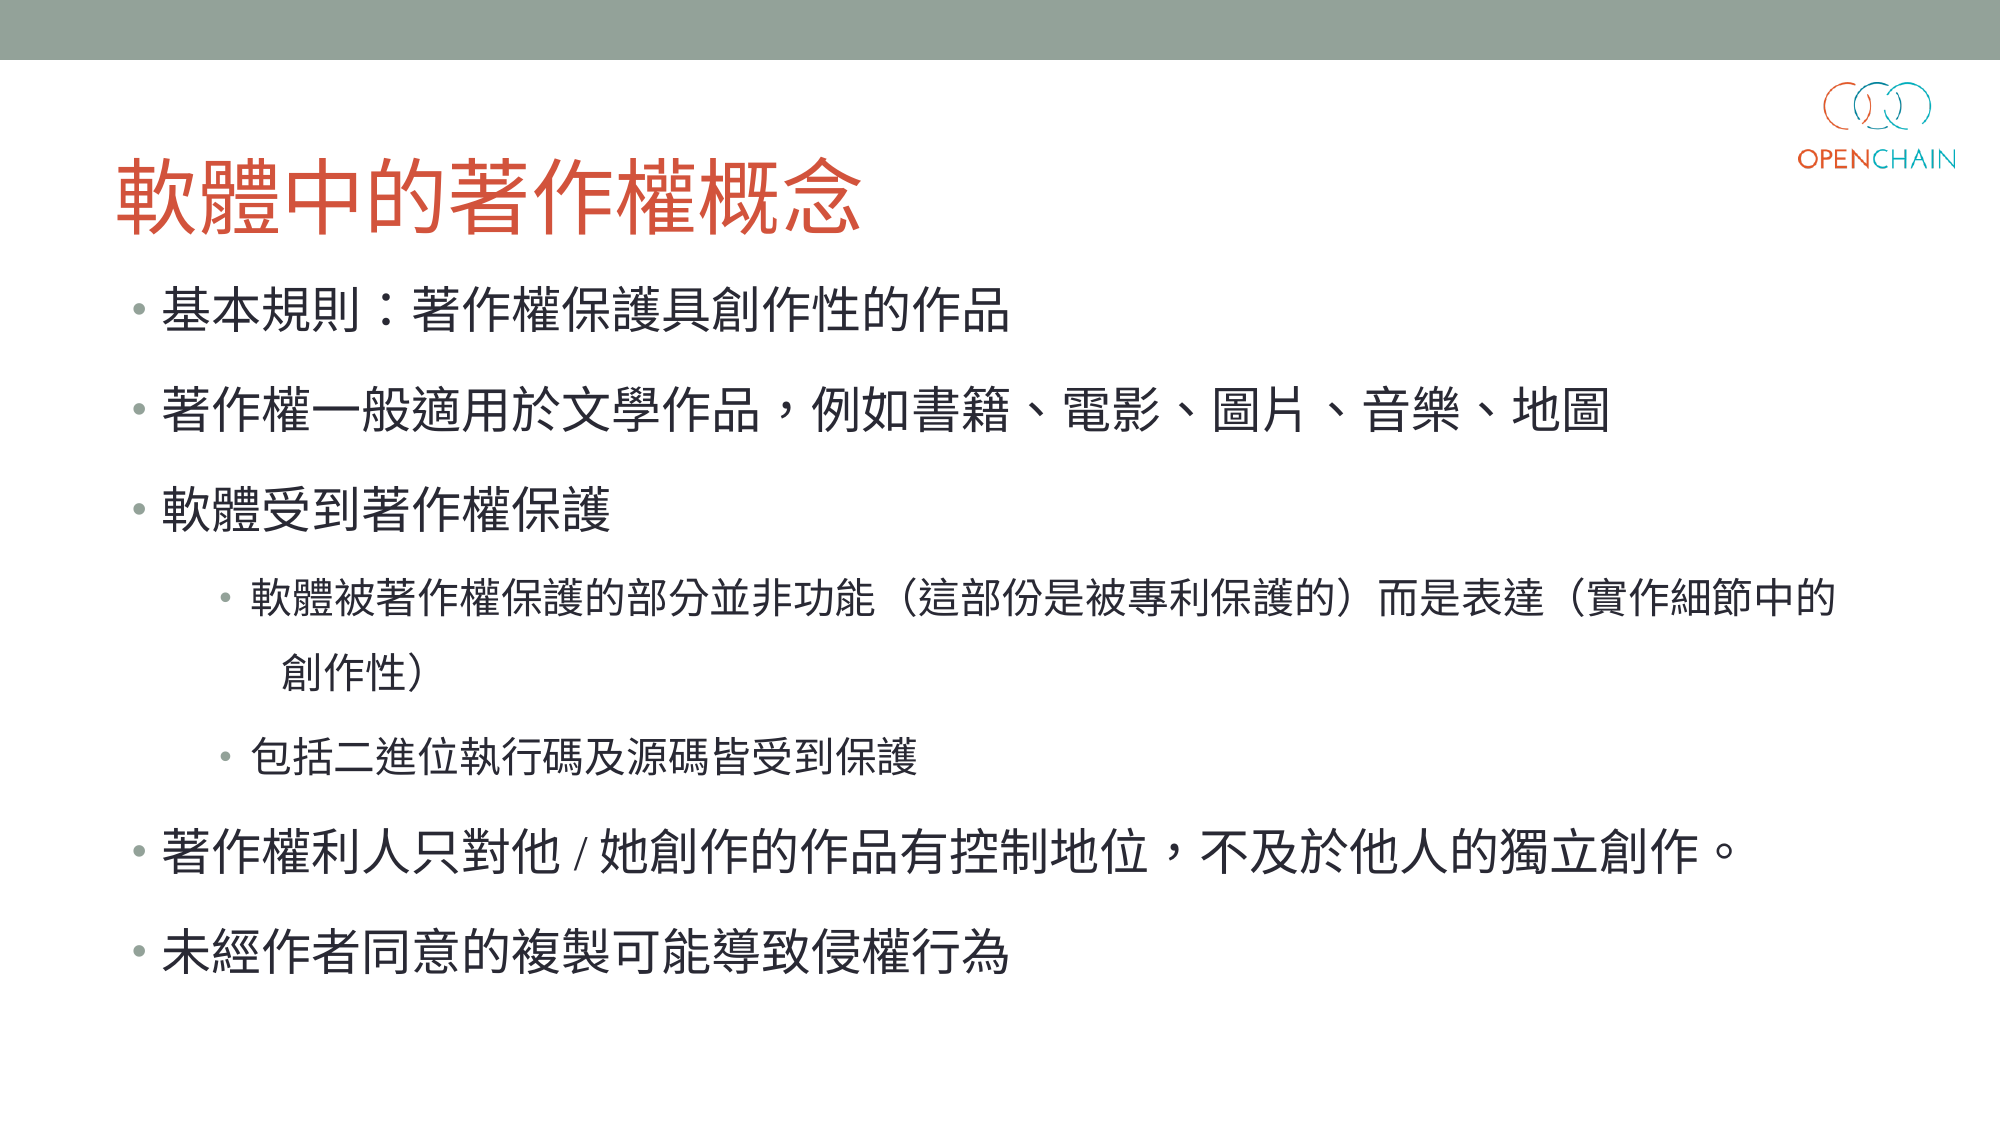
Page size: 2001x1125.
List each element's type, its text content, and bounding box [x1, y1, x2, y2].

list 基本規則：著作權保護具創作性的作品 著作權一般適用於文學作品，例如書籍、電影、圖片、音樂、地圖 軟體受到著作權保護 軟體被著作權保護的部分並非功能（這部份是被專利保護的）而是表達（實作細節中的創作性） 包括二進位執行碼及源碼皆受到保護 著作權利人只對他/她創作的作品有控制地位，不及於他人的獨立創作。 未經作者同意的複製可能導致侵權行為 [116, 241, 1863, 1061]
title 軟體中的著作權概念 [99, 87, 1900, 251]
